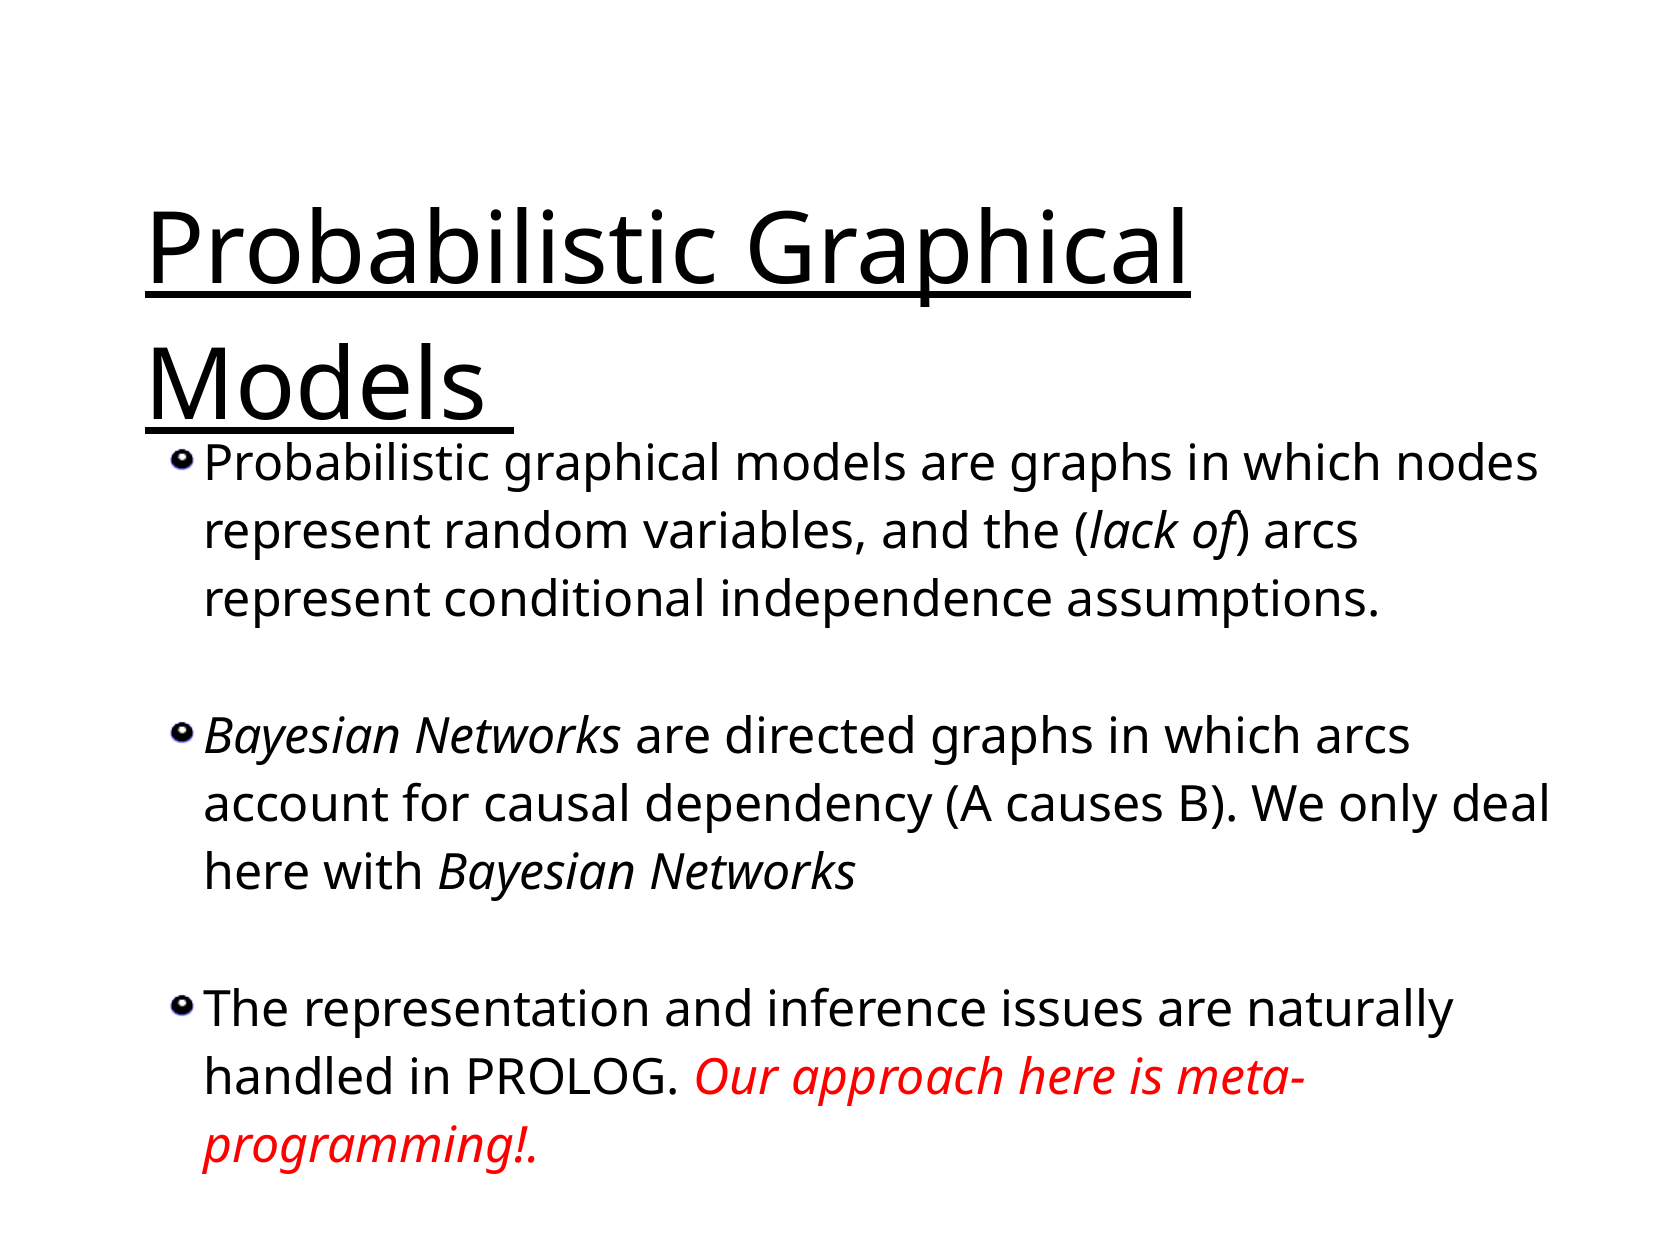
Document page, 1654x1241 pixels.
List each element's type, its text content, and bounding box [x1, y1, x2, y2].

text_box Probabilistic graphical models are graphs in which nodes represent random variables, and the (lack of) arcs represent conditional independence assumptions. Bayesian Networks are directed graphs in which arcs account for causal dependency (A causes B). We only deal here with Bayesian Networks The representation and inference issues are naturally handled in PROLOG. Our approach here is meta-programming!. [117, 419, 1595, 1085]
text_box Probabilistic Graphical Models [129, 168, 1517, 304]
